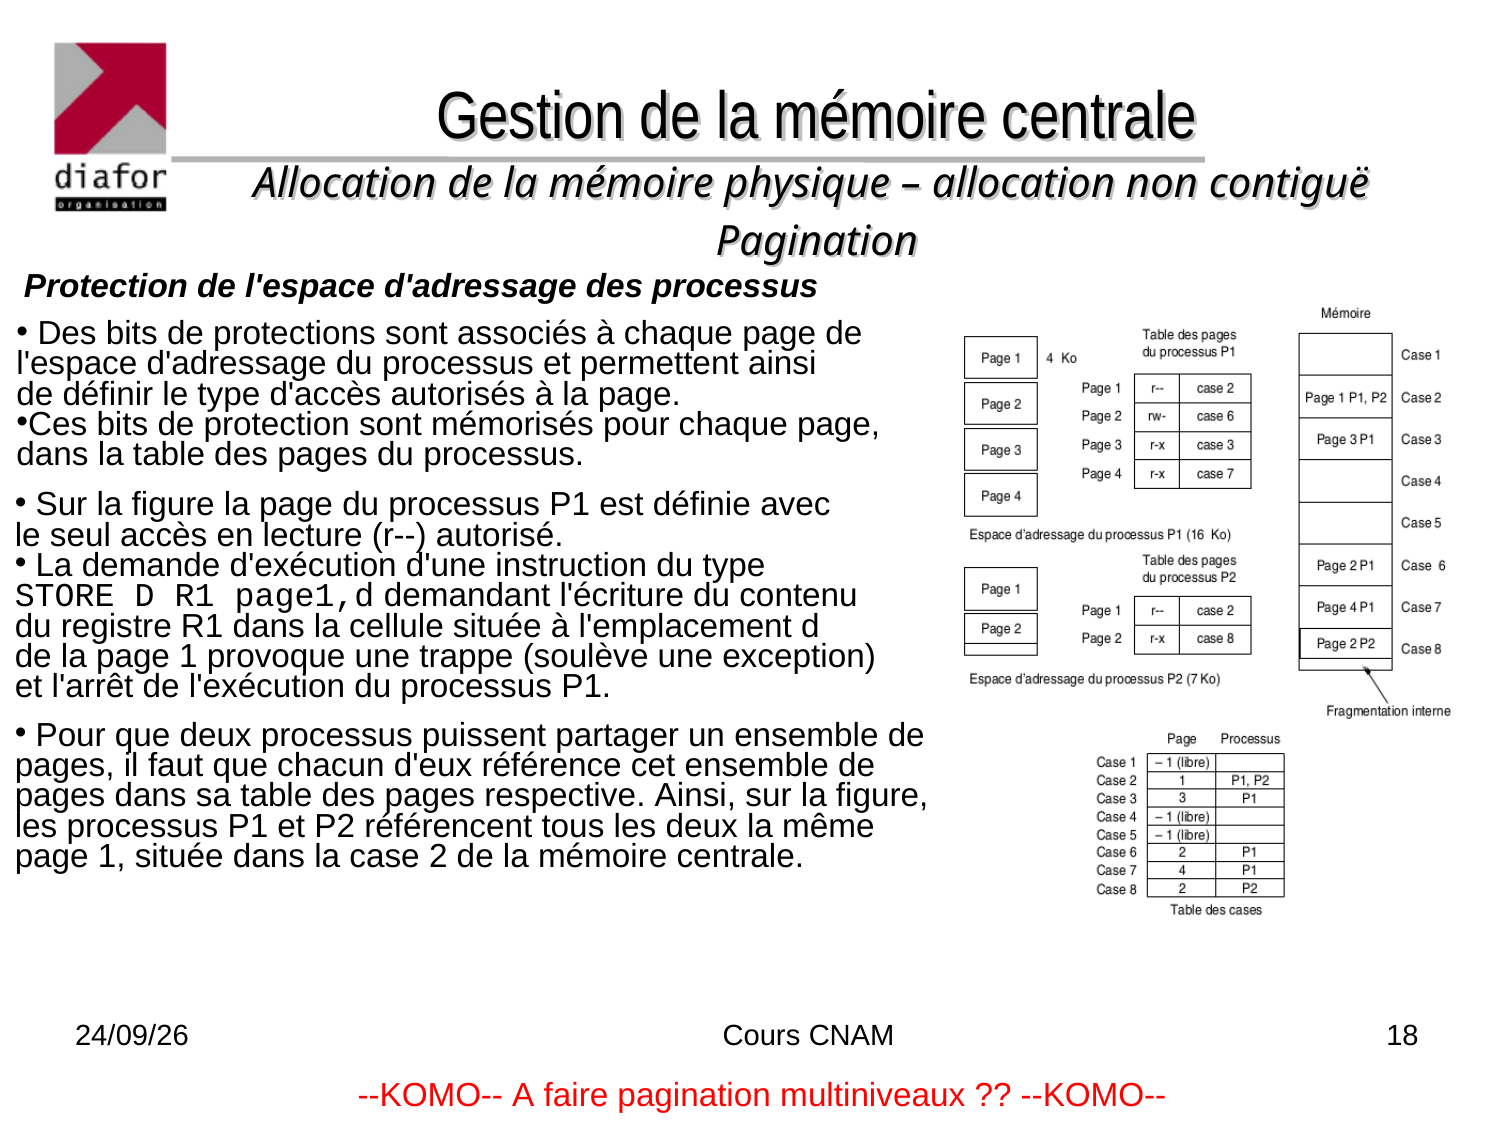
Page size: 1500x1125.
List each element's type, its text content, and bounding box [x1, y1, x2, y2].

text_box --KOMO-- A faire pagination multiniveaux ?? --KOMO-- [342, 1074, 1183, 1120]
text_box Des bits de protections sont associés à chaque page de l'espace d'adressage du processus et permettent ainsi de définir le type d'accès autorisés à la page. Ces bits de protection sont mémorisés pour chaque page, dans la table des pages du processus. [1, 312, 906, 480]
text_box Protection de l'espace d'adressage des processus [0, 265, 835, 311]
picture [53, 42, 168, 213]
text_box Pour que deux processus puissent partager un ensemble de pages, il faut que chacun d'eux référence cet ensemble de pages dans sa table des pages respective. Ainsi, sur la figure, les processus P1 et P2 référencent tous les deux la même page 1, située dans la case 2 de la mémoire centrale. [0, 714, 932, 881]
title Gestion de la mémoire centrale Allocation de la mémoire physique – allocation non contiguë Pagination [133, 69, 1500, 273]
picture [932, 288, 1491, 922]
text_box Sur la figure la page du processus P1 est définie avec le seul accès en lecture (r--) autorisé. La demande d'exécution d'une instruction du type STORE D R1 page1,d demandant l'écriture du contenu du registre R1 dans la cellule située à l'emplacement d de la page 1 provoque une trappe (soulève une exception) et l'arrêt de l'exécution du processus P1. [0, 484, 902, 712]
